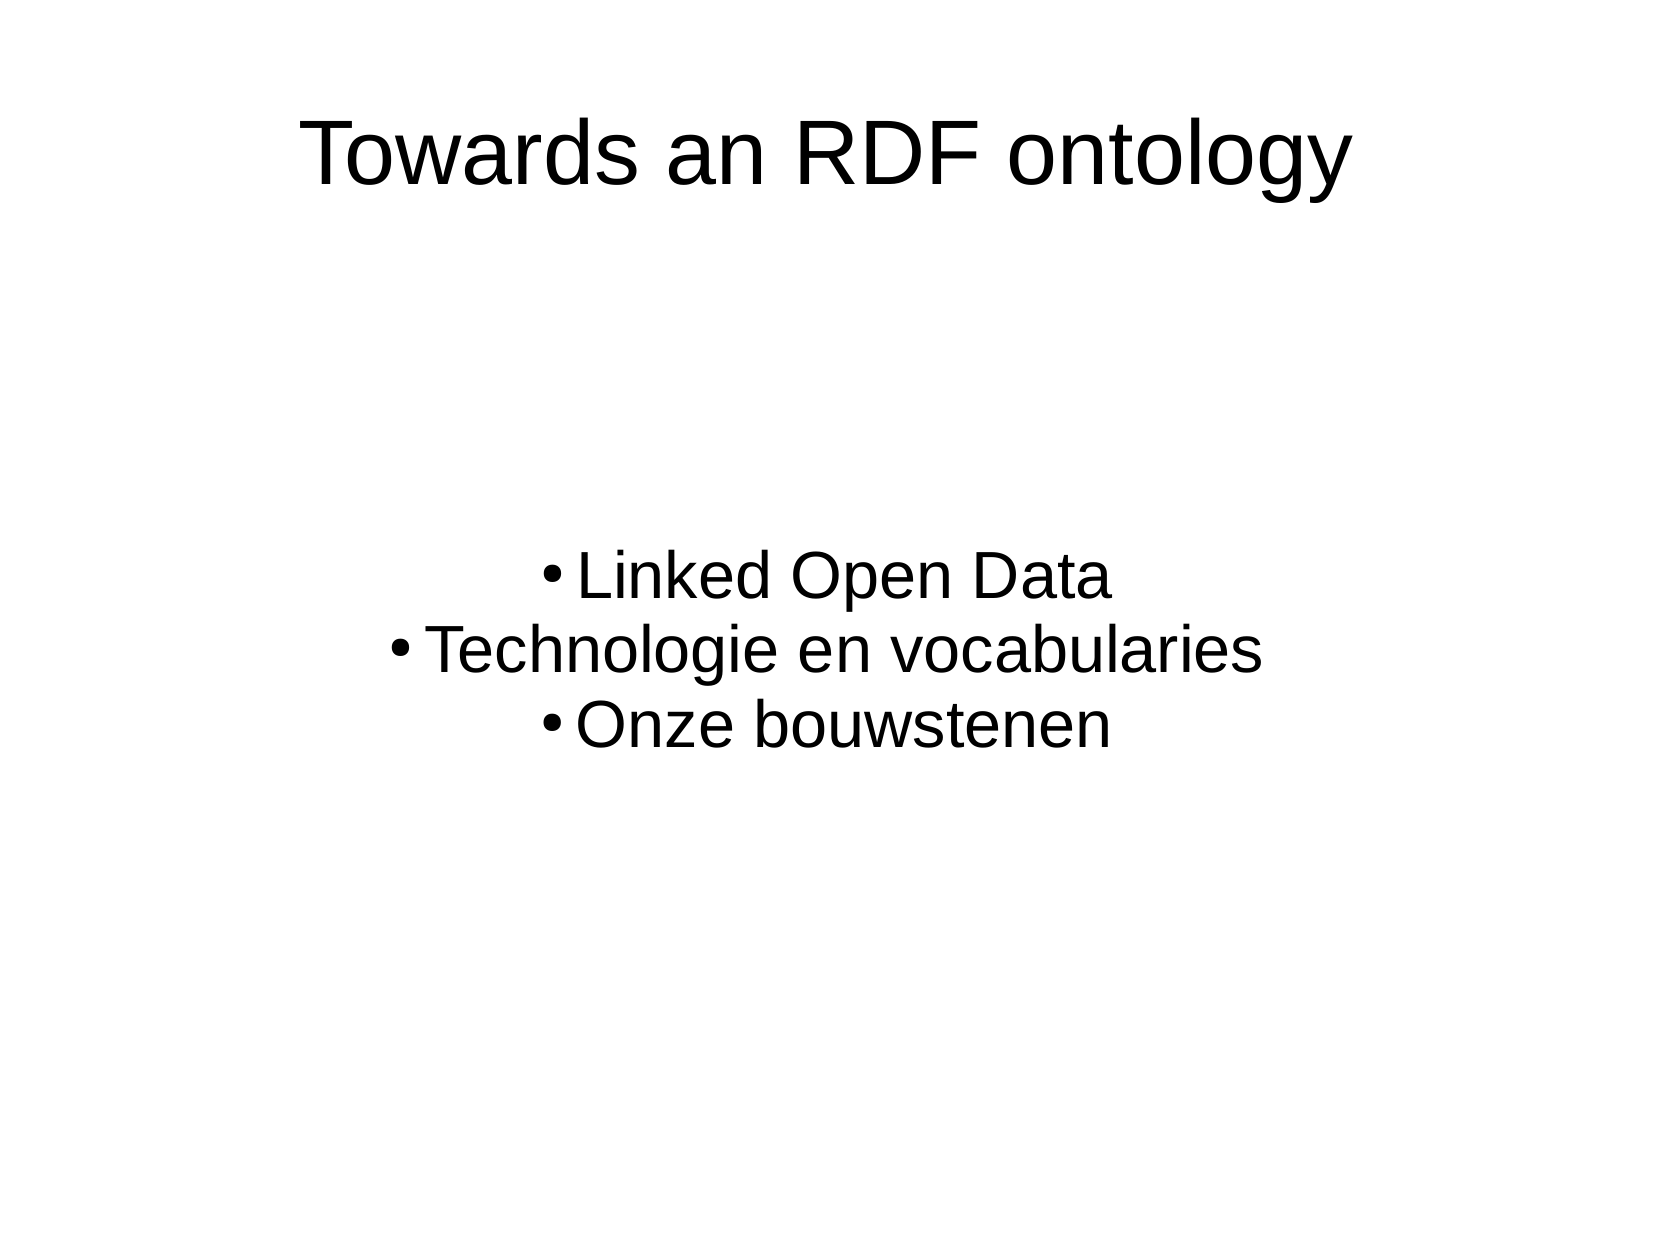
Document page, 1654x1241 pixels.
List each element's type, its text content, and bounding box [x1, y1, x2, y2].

subtitle Linked Open Data Technologie en vocabularies Onze bouwstenen [82, 290, 1571, 1010]
title Towards an RDF ontology [82, 49, 1571, 257]
